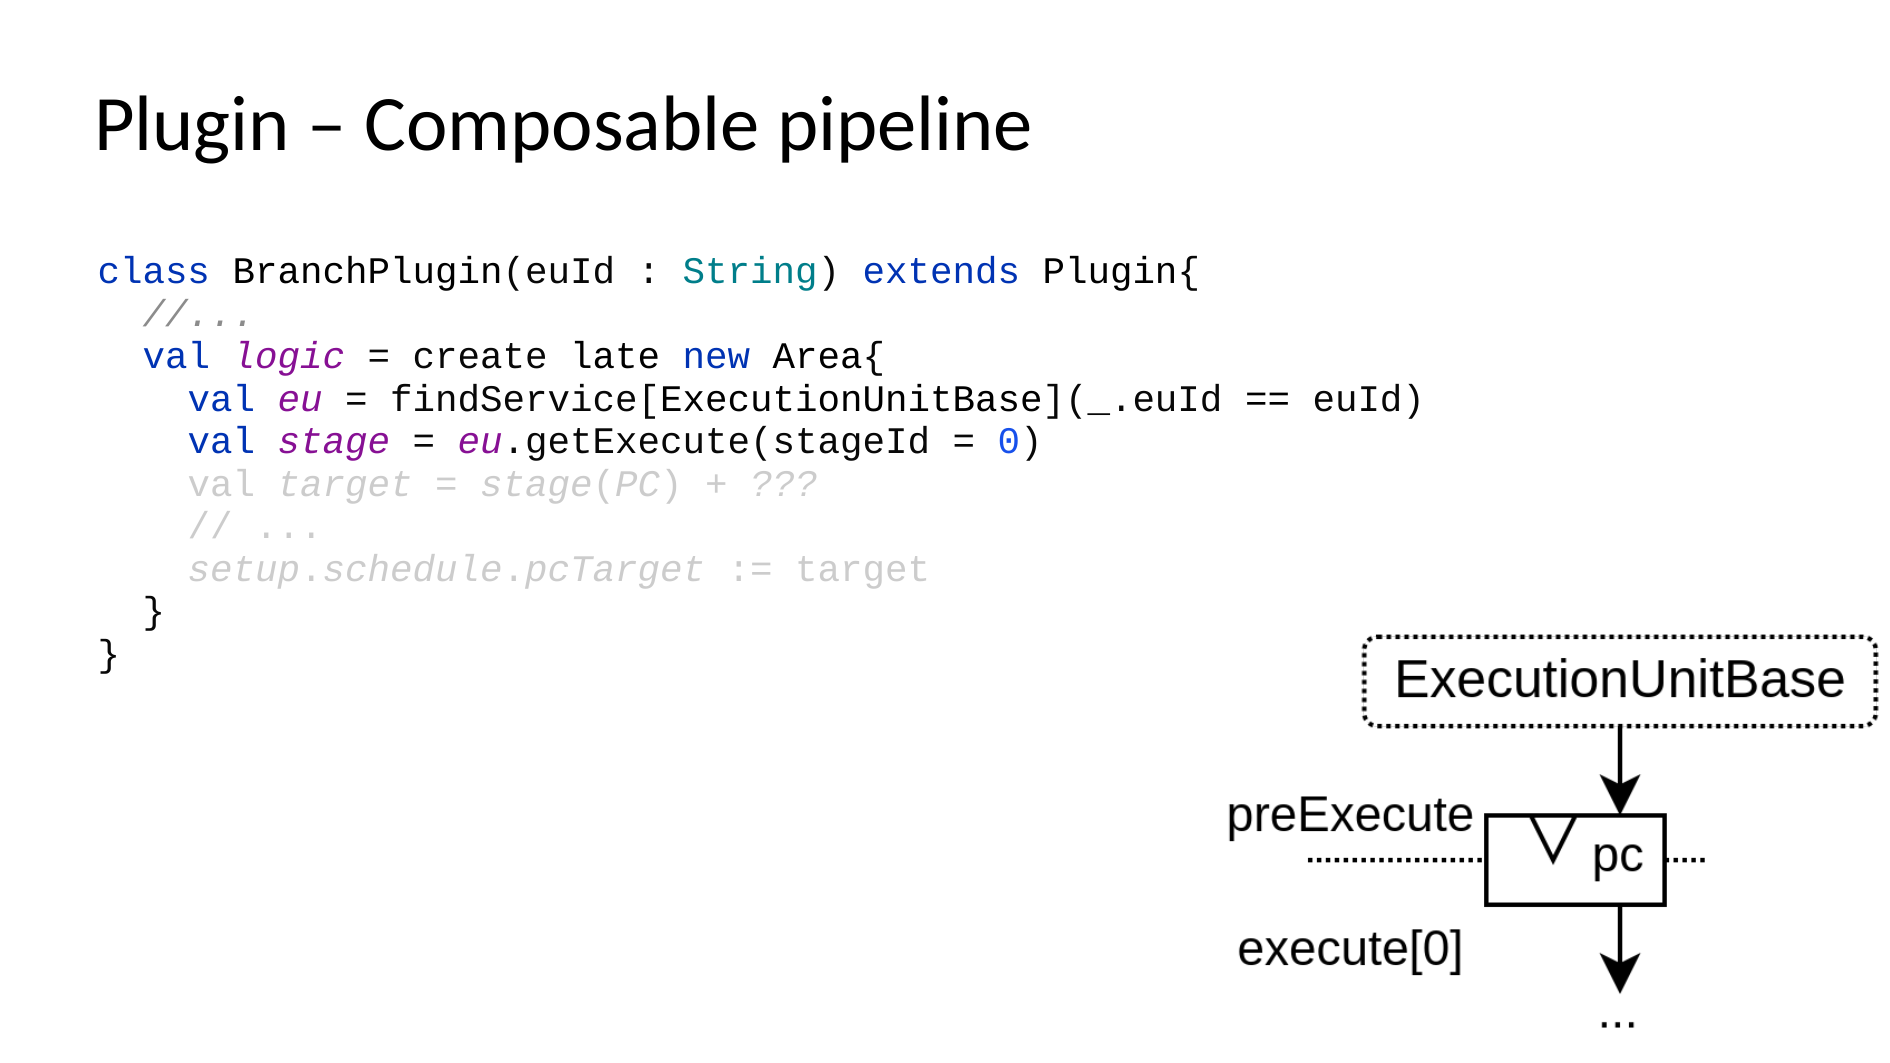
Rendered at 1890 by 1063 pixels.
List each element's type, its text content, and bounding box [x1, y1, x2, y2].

title Plugin – Composable pipeline [94, 42, 1796, 220]
text_box class BranchPlugin(euId : String) extends Plugin{ //... val logic = create late new Area{ val eu = findService[ExecutionUnitBase](_.euId == euId) val stage = eu.getExecute(stageId = 0) val target = stage(PC) + ??? // ... setup.schedule.pcTarget := target } } [82, 245, 1644, 686]
picture [1181, 590, 1890, 1063]
